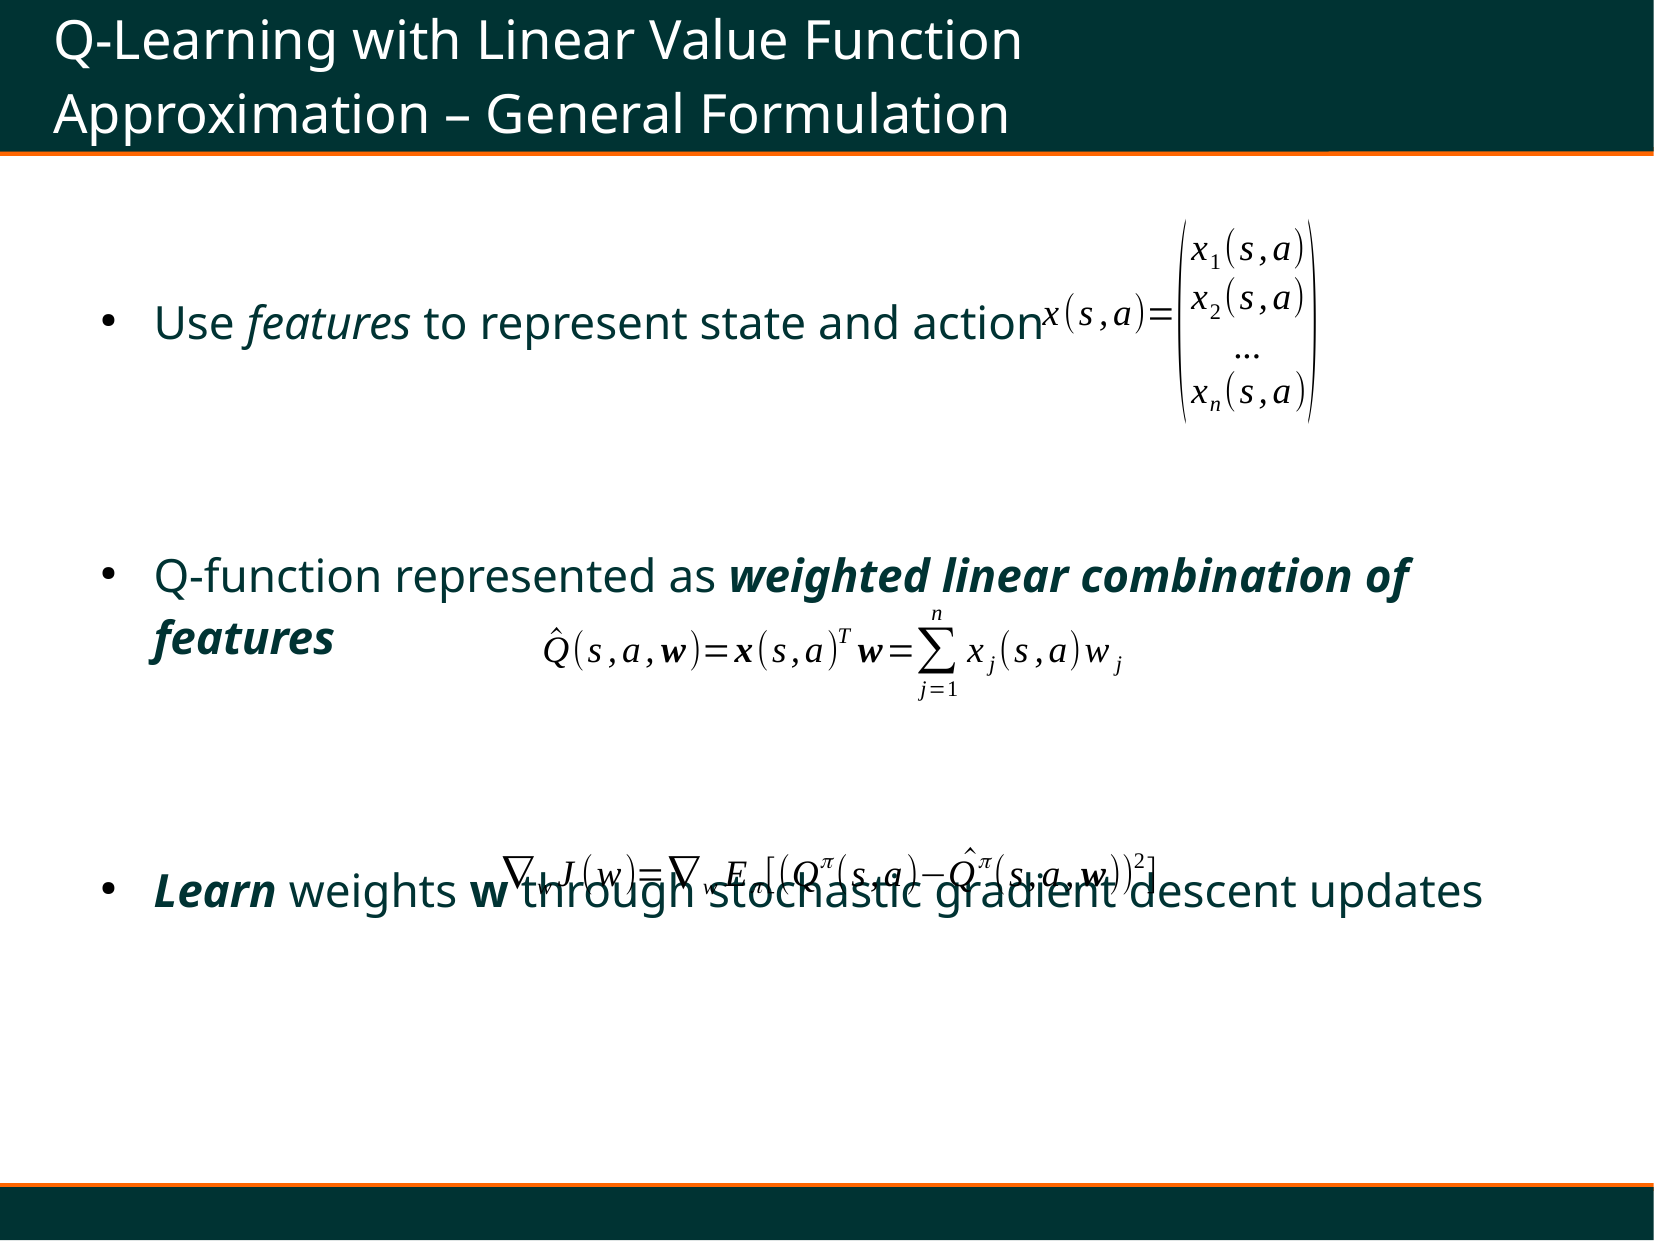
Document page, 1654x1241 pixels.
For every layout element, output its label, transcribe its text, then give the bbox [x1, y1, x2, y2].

chart [536, 600, 1129, 701]
list Use features to represent state and action Q-function represented as weighted linear combination of features Learn weights w through stochastic gradient descent updates [82, 290, 1571, 1010]
chart [495, 844, 1164, 901]
chart [1035, 216, 1326, 426]
title Q-Learning with Linear Value Function Approximation – General Formulation [0, 0, 1329, 152]
